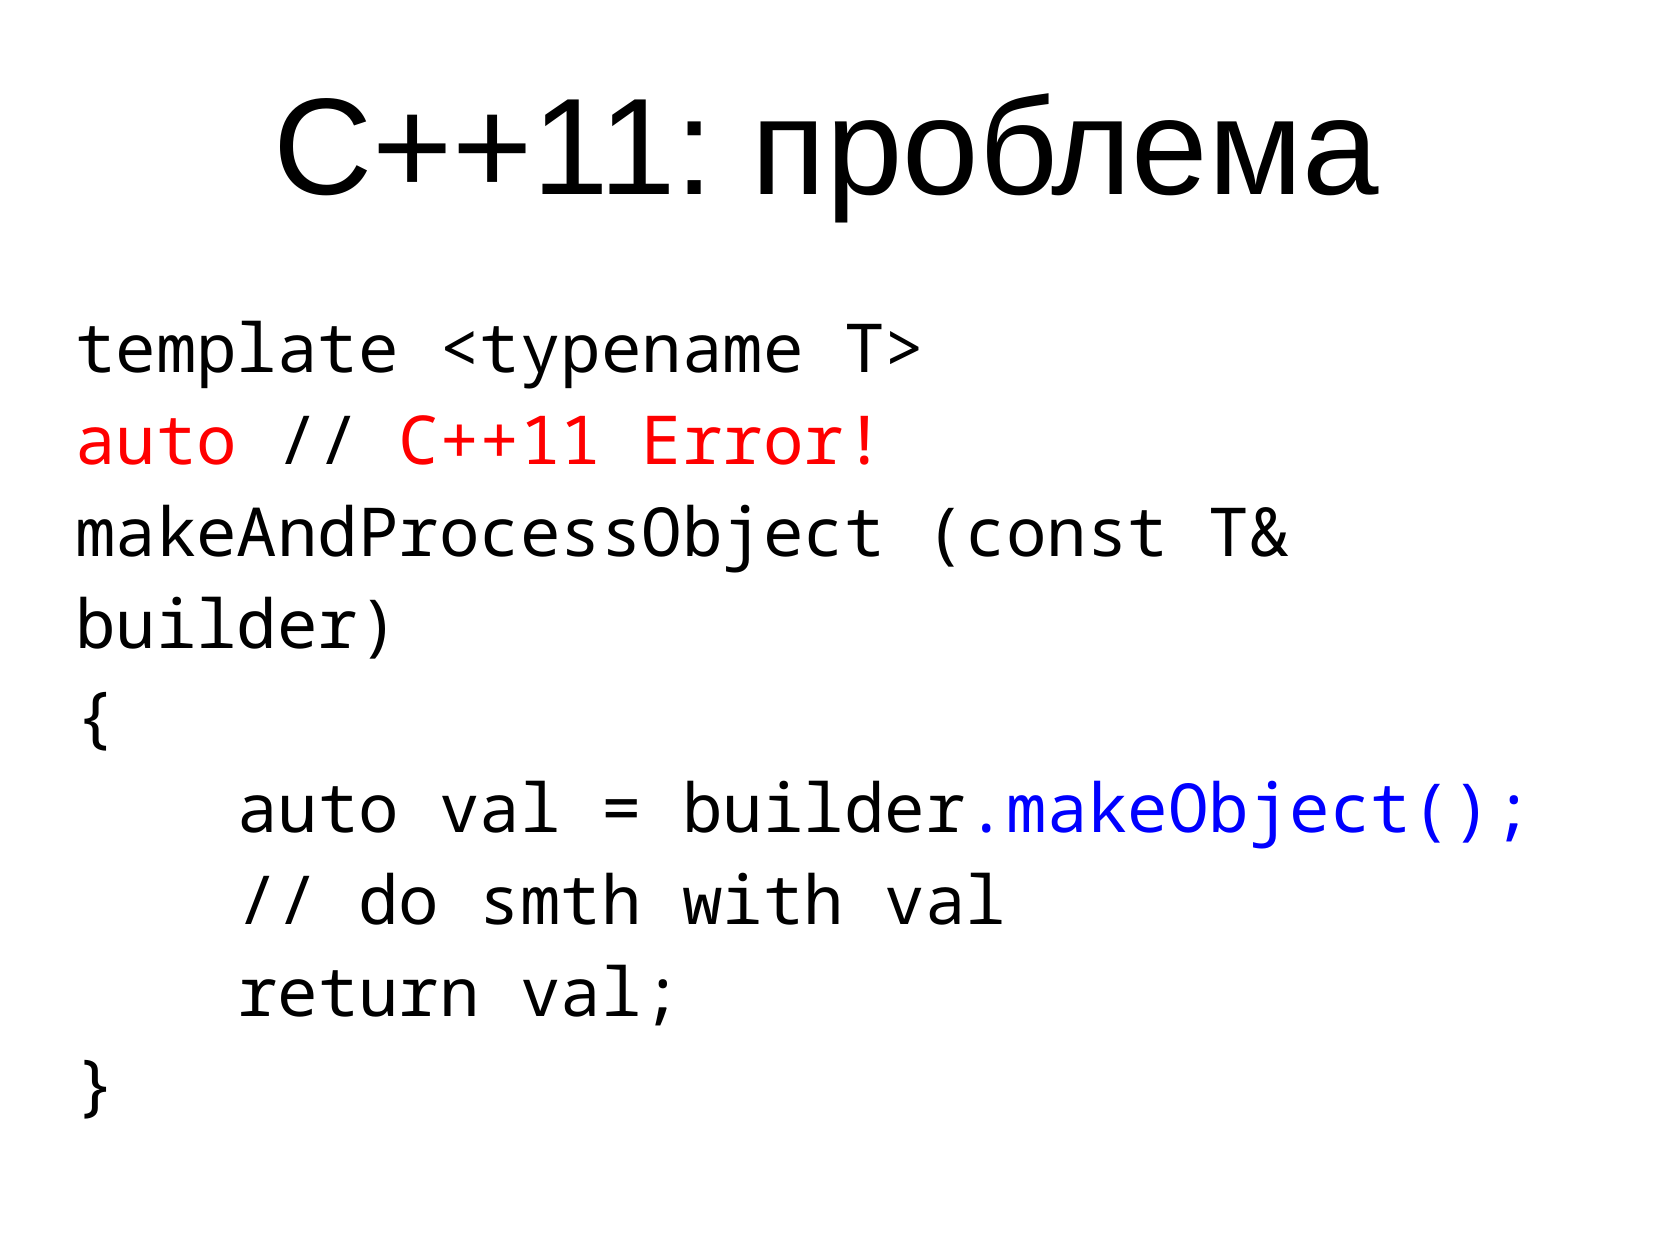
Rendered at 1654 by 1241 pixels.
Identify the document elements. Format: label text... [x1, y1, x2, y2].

title C++11: проблема [82, 43, 1571, 251]
list template <typename T> auto // C++11 Error! makeAndProcessObject (const T& builder) { auto val = builder.makeObject(); // do smth with val return val; } [75, 300, 1613, 1141]
